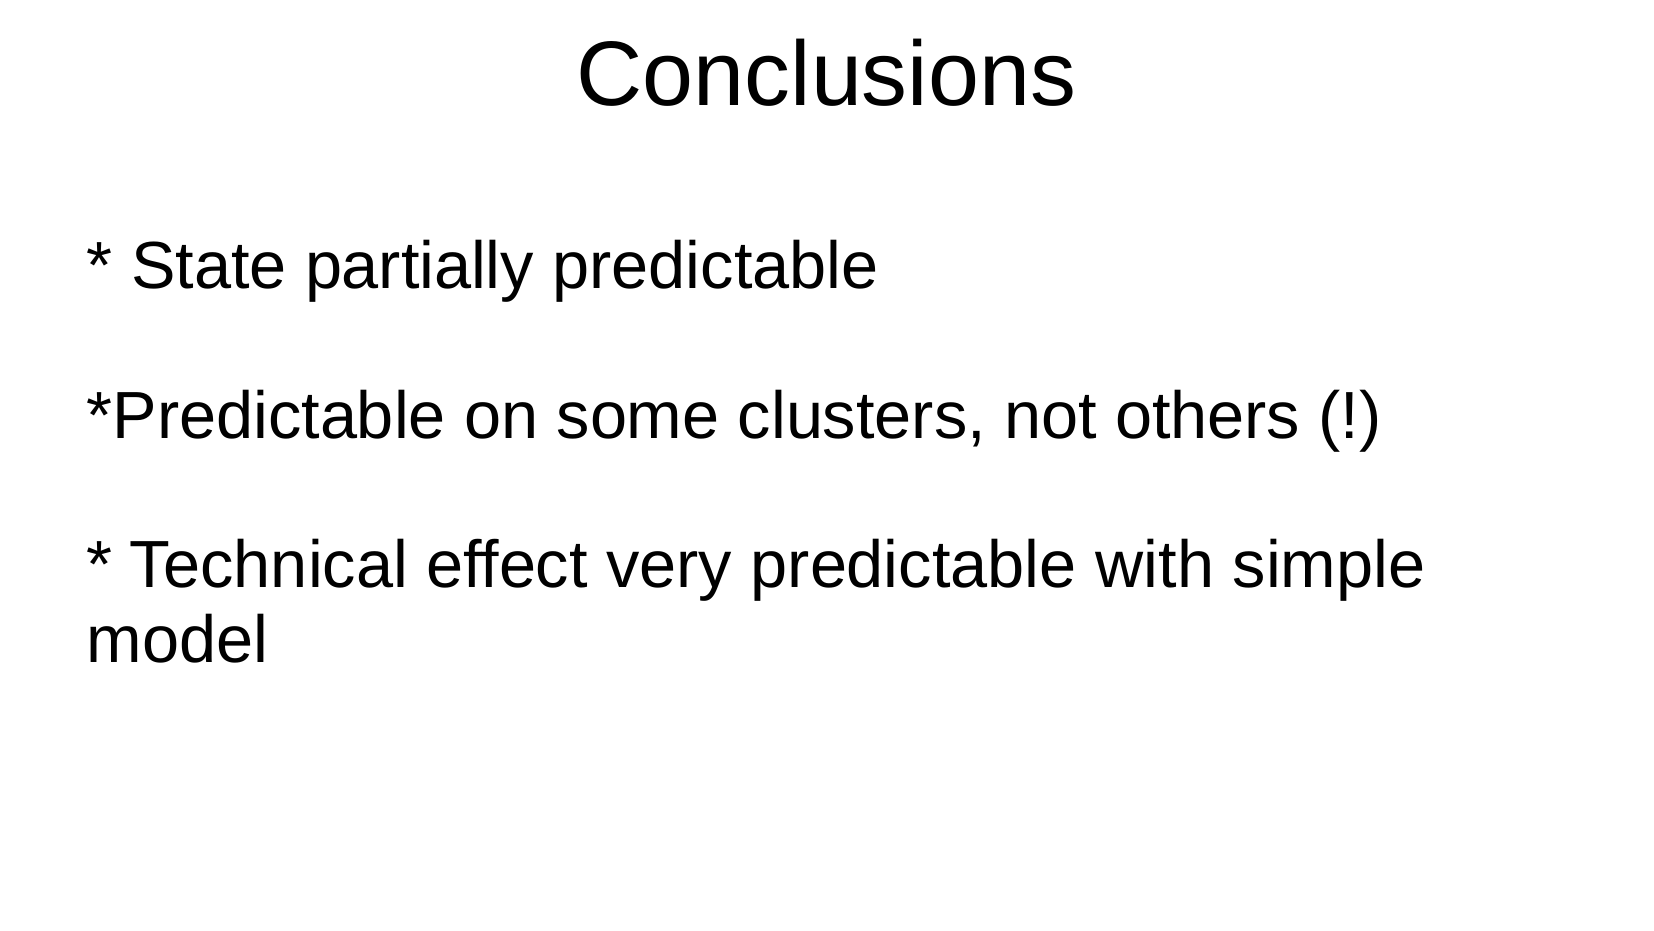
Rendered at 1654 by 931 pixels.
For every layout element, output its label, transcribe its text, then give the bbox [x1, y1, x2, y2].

title * State partially predictable *Predictable on some clusters, not others (!) * Technical effect very predictable with simple model [86, 228, 1576, 677]
title Conclusions [82, 0, 1571, 152]
